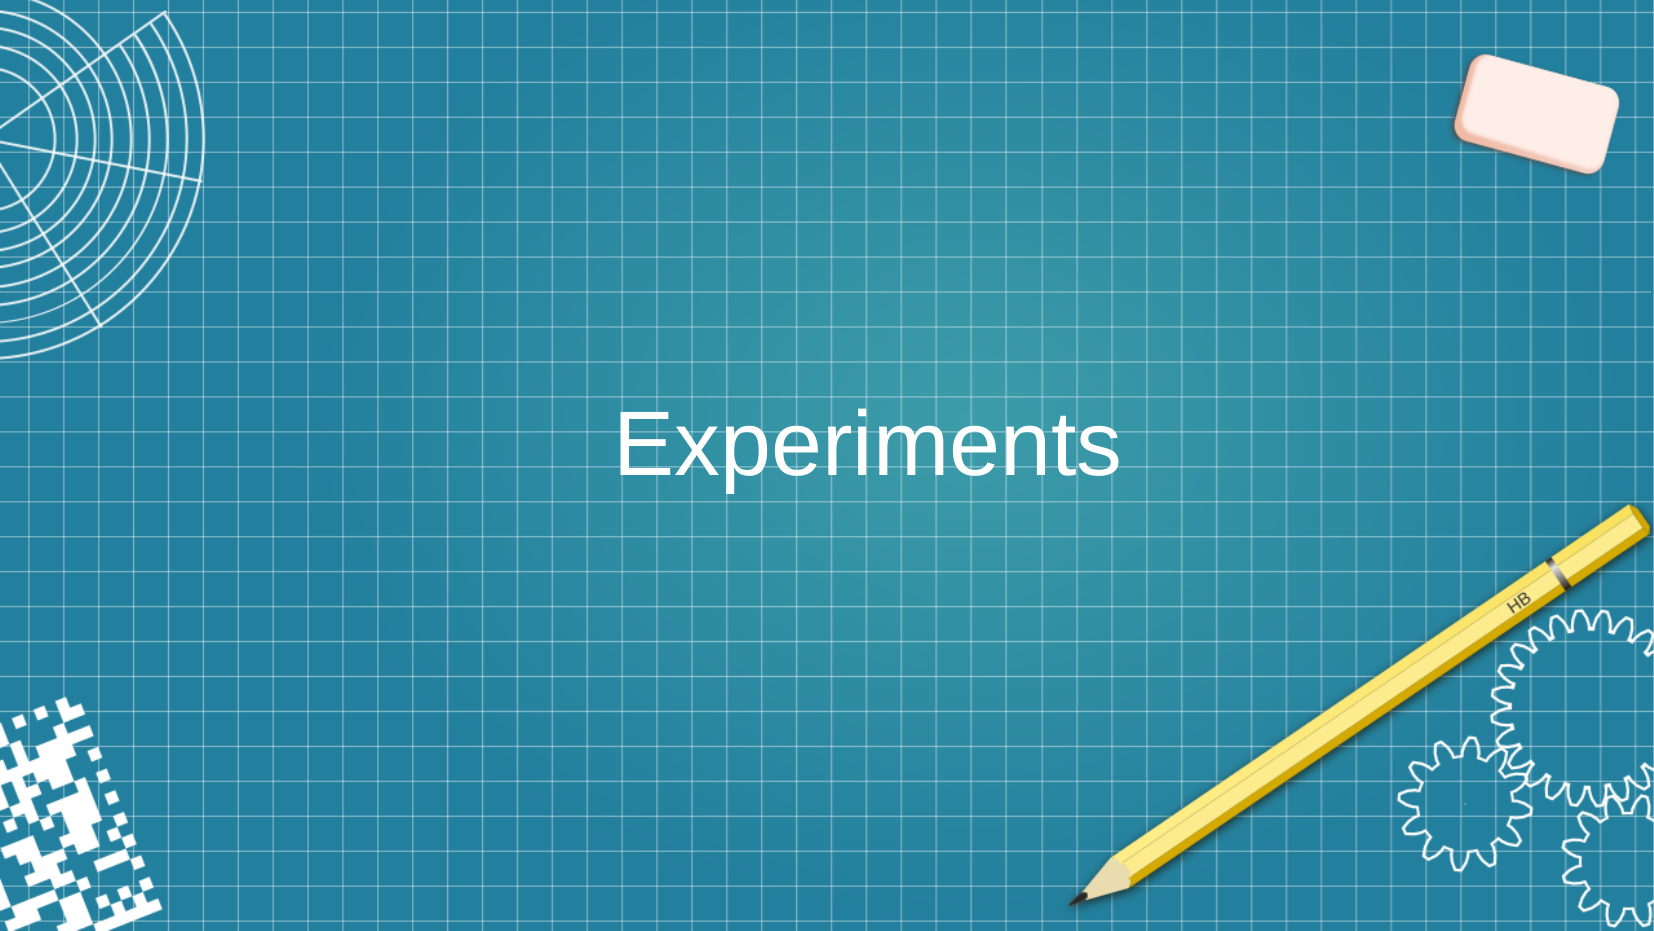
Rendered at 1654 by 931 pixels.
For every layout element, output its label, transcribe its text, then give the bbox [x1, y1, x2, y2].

title Experiments [124, 337, 1613, 551]
picture [0, 0, 1654, 931]
